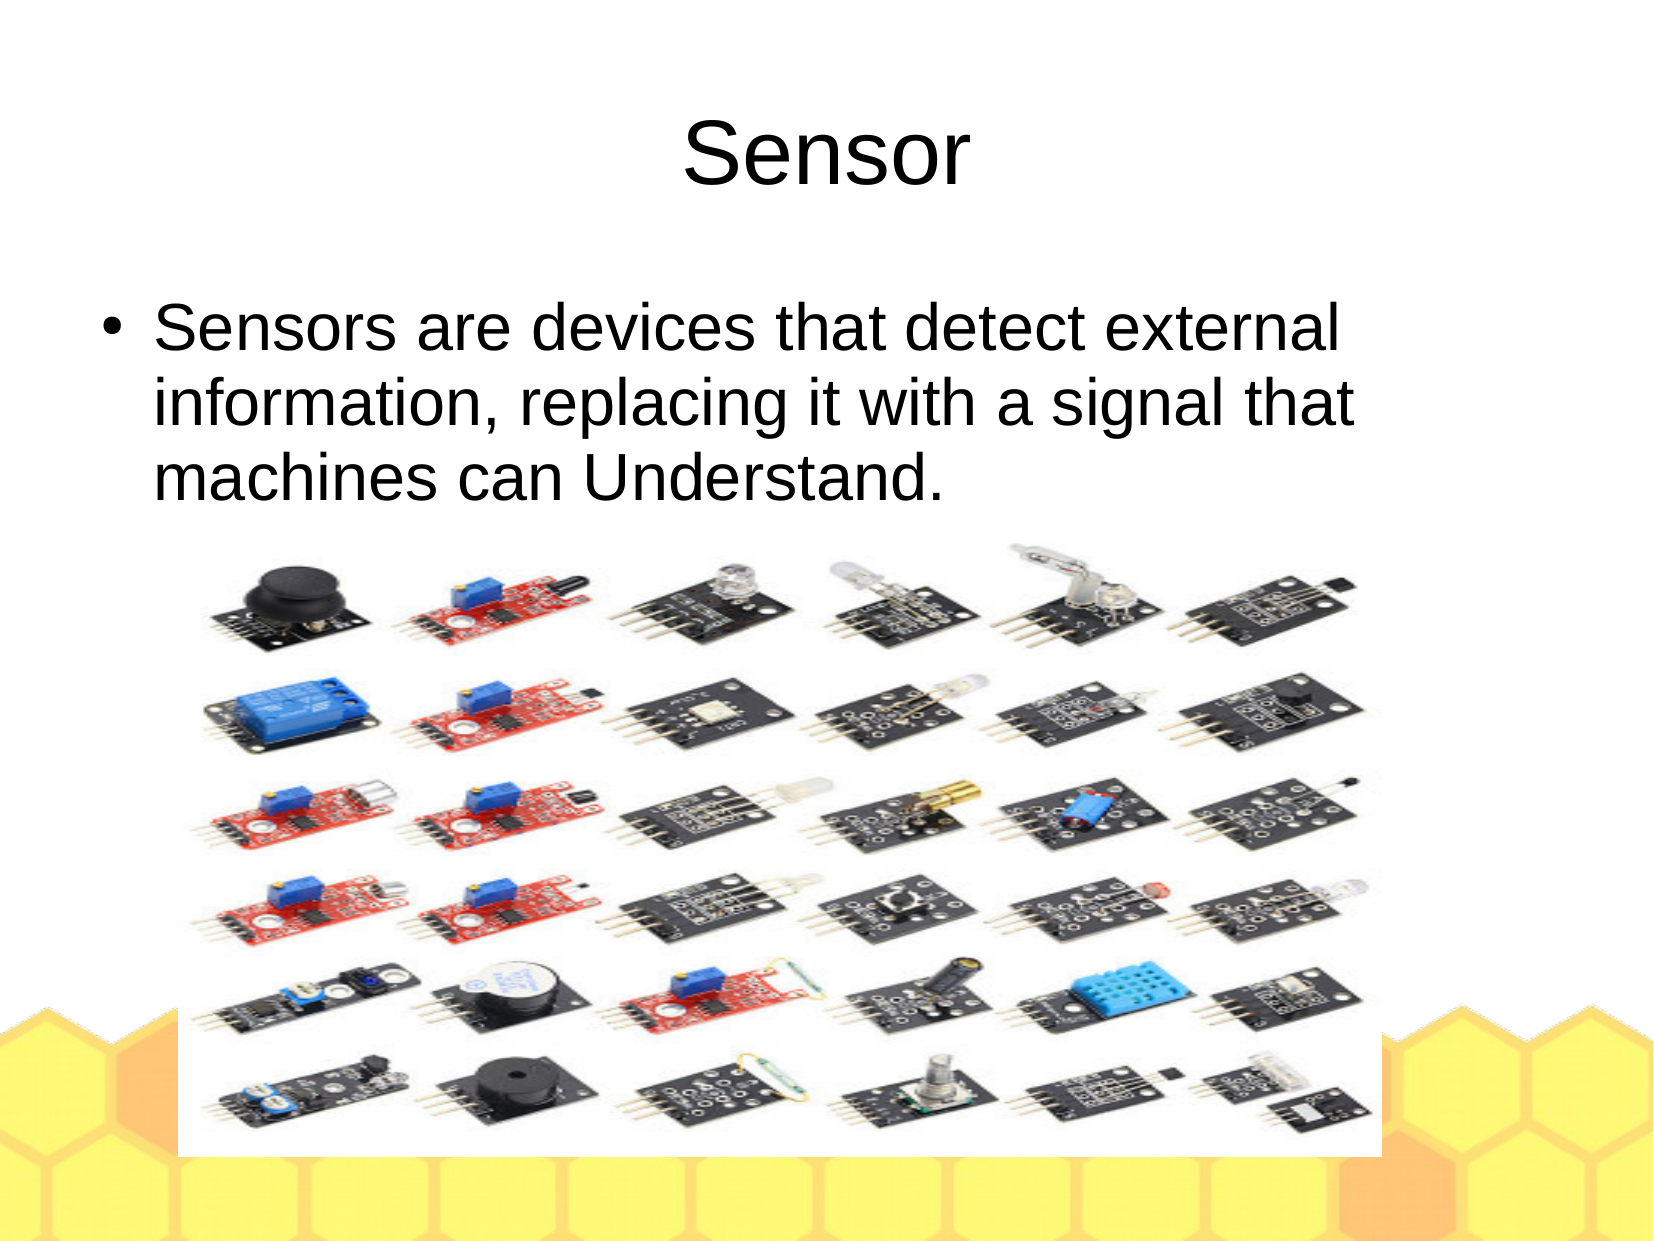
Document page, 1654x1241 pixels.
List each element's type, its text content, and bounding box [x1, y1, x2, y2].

title Sensor [82, 49, 1571, 257]
picture [0, 531, 1654, 1241]
list Sensors are devices that detect external information, replacing it with a signal that machines can Understand. [82, 290, 1571, 1010]
